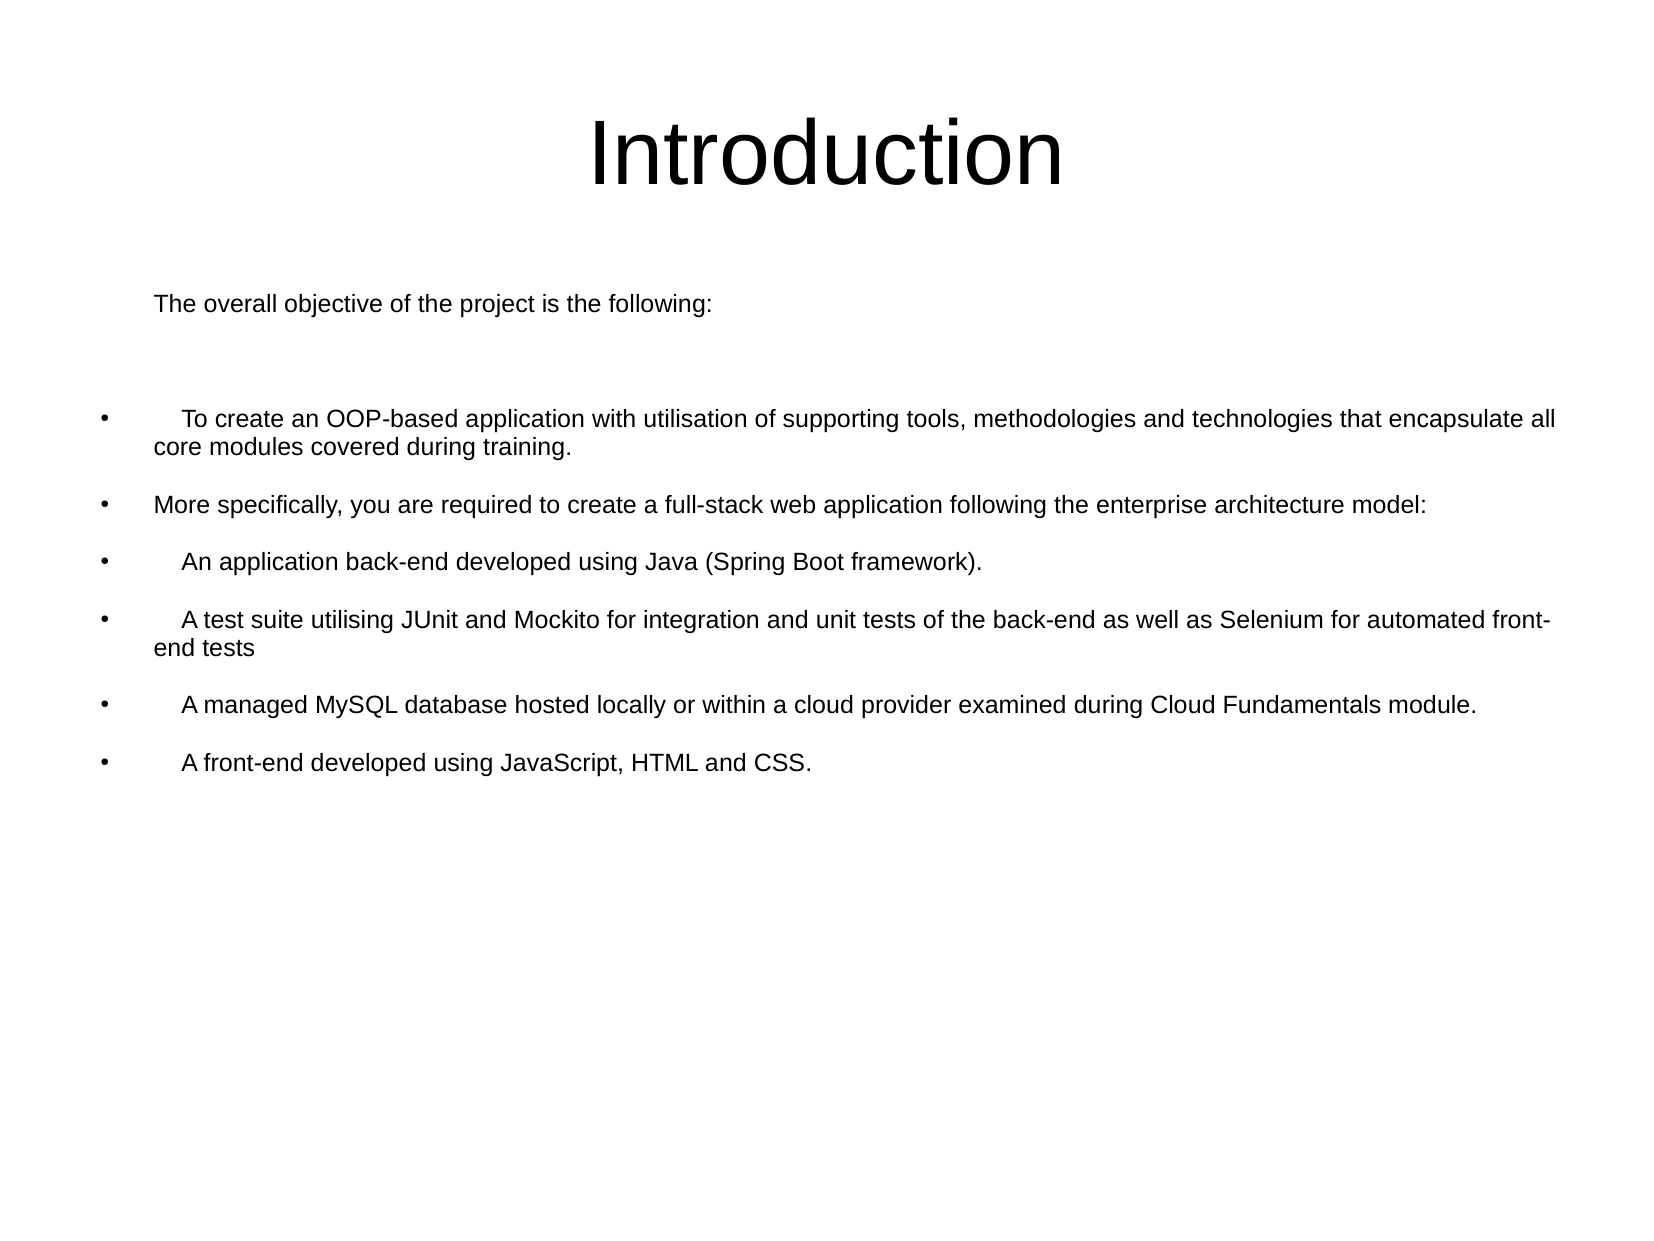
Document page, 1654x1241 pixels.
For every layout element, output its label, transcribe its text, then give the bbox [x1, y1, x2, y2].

list The overall objective of the project is the following: To create an OOP-based application with utilisation of supporting tools, methodologies and technologies that encapsulate all core modules covered during training. More specifically, you are required to create a full-stack web application following the enterprise architecture model: An application back-end developed using Java (Spring Boot framework). A test suite utilising JUnit and Mockito for integration and unit tests of the back-end as well as Selenium for automated front-end tests A managed MySQL database hosted locally or within a cloud provider examined during Cloud Fundamentals module. A front-end developed using JavaScript, HTML and CSS. [82, 290, 1571, 1109]
title Introduction [82, 49, 1571, 257]
